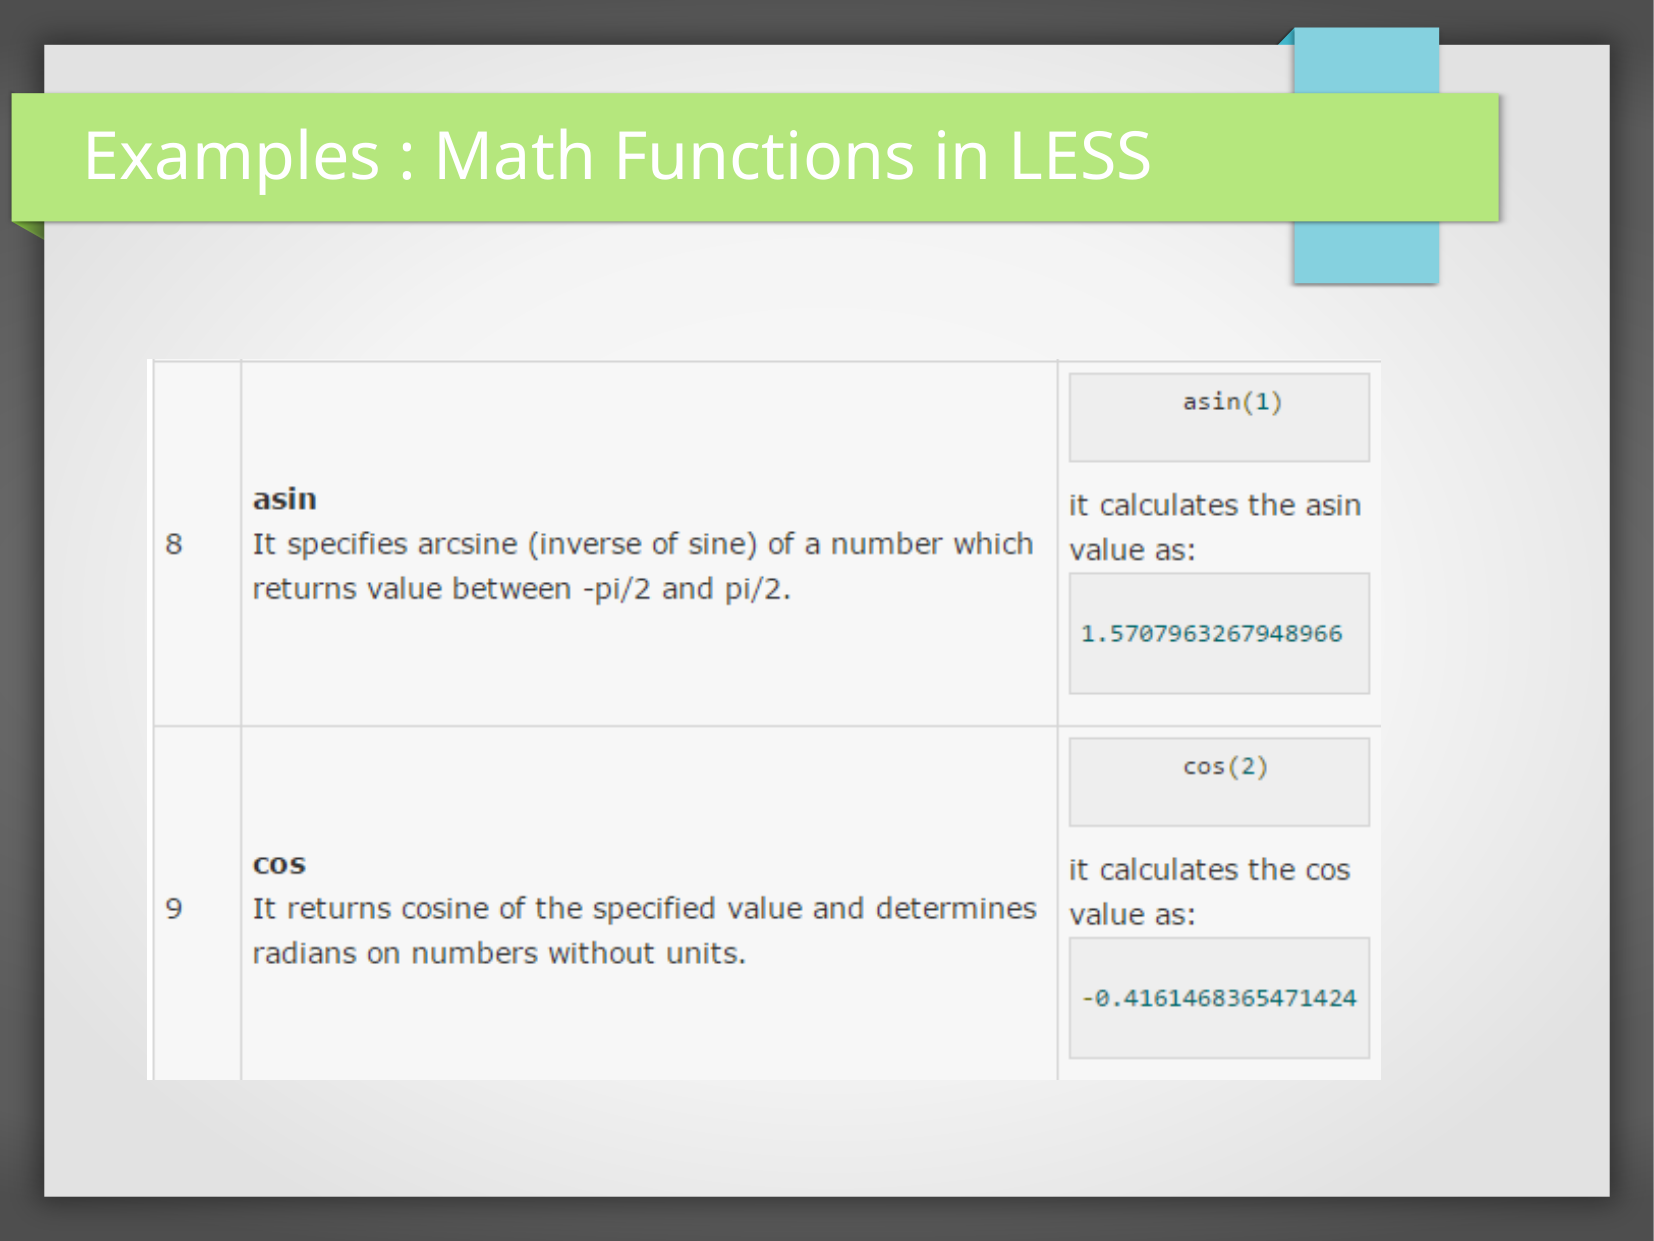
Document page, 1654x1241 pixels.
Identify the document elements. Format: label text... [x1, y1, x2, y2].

title Examples : Math Functions in LESS [82, 59, 1426, 248]
picture [0, 0, 1654, 1241]
